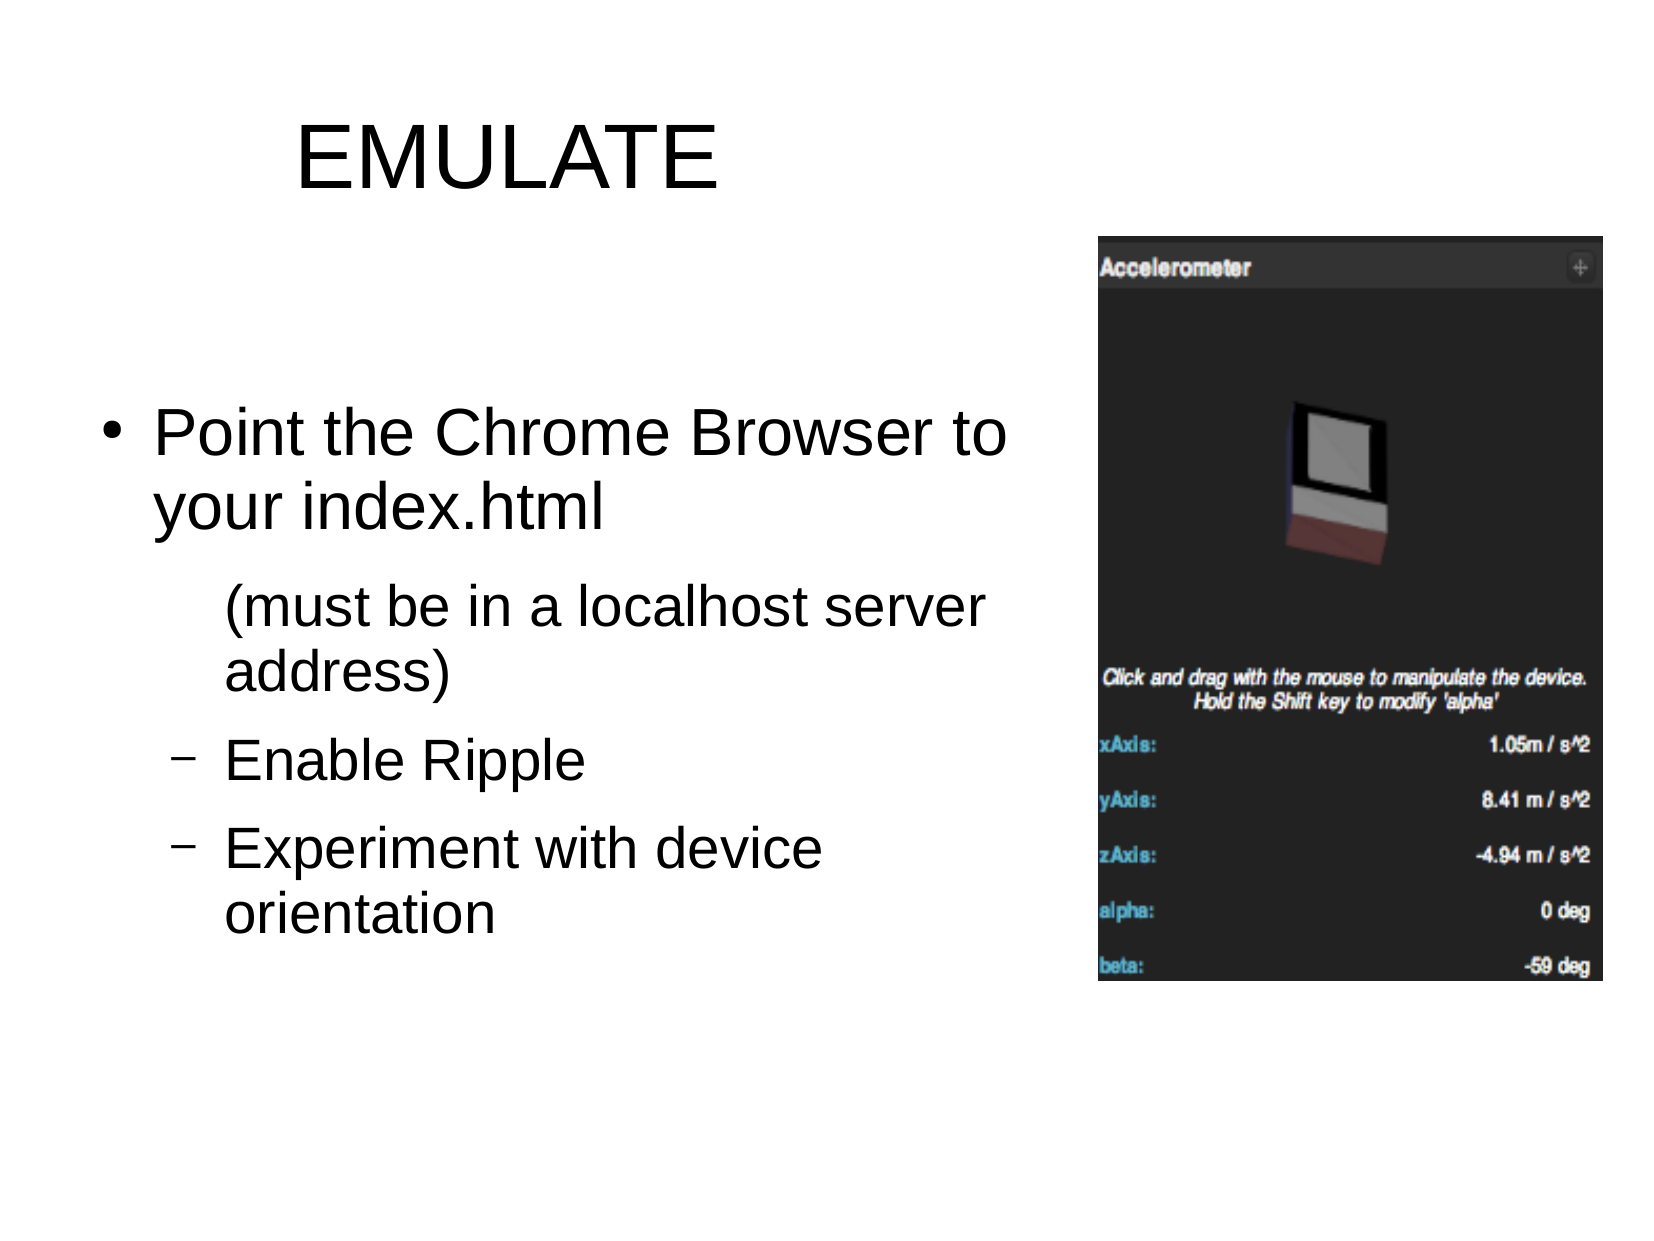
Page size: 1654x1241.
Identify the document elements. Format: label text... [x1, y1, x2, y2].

title EMULATE [0, 52, 1252, 260]
list Point the Chrome Browser to your index.html (must be in a localhost server address) Enable Ripple Experiment with device orientation [82, 290, 1052, 1010]
picture [1098, 236, 1603, 981]
